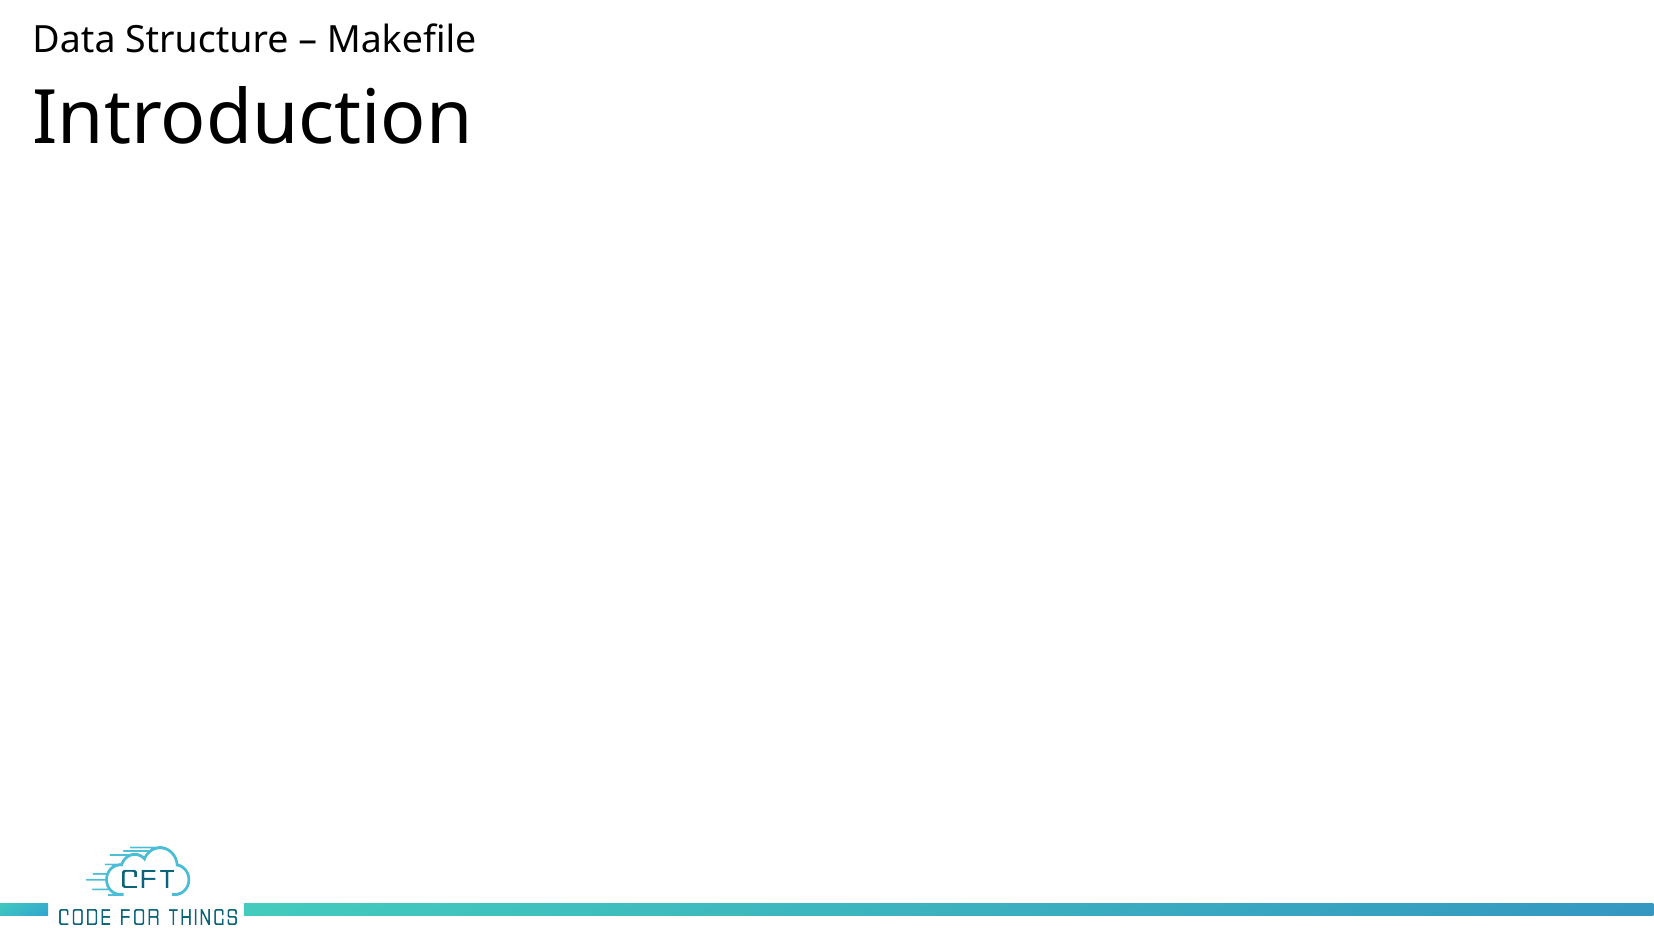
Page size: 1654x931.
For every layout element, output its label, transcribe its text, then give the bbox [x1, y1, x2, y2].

title Data Structure – Makefile Introduction [32, 12, 1184, 166]
picture [59, 846, 237, 925]
